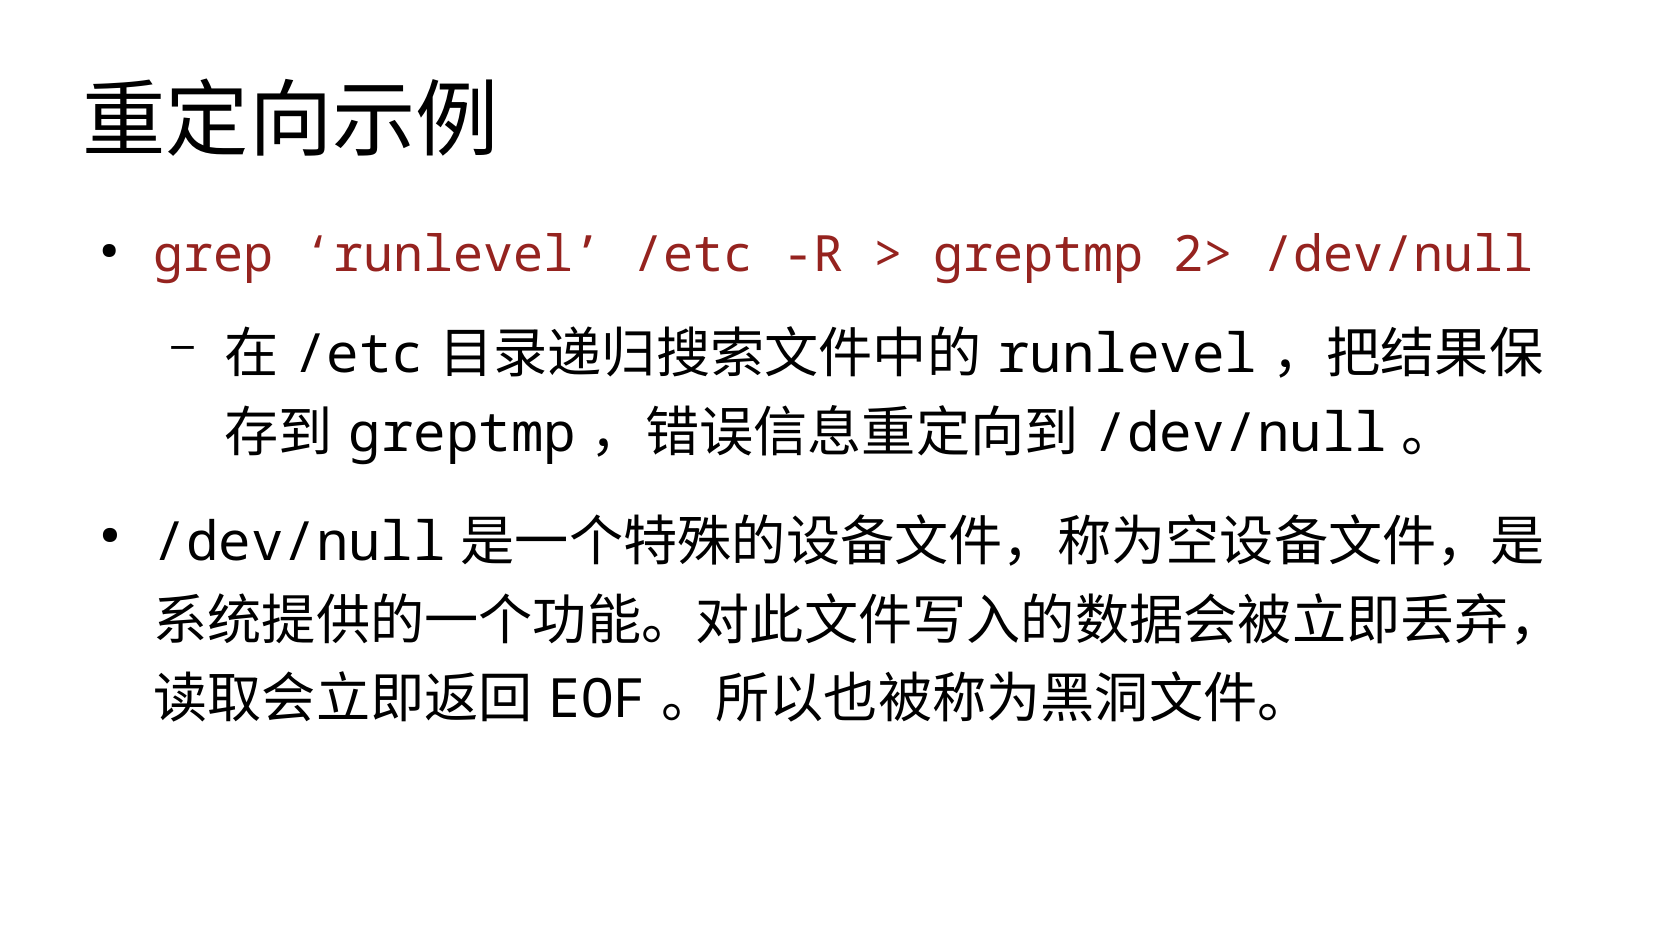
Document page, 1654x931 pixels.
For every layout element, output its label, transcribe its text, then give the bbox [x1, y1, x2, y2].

title 重定向示例 [82, 37, 1571, 189]
list grep ‘runlevel’ /etc -R > greptmp 2> /dev/null 在/etc目录递归搜索文件中的runlevel，把结果保存到greptmp，错误信息重定向到/dev/null。 /dev/null是一个特殊的设备文件，称为空设备文件，是系统提供的一个功能。对此文件写入的数据会被立即丢弃，读取会立即返回EOF。所以也被称为黑洞文件。 [82, 217, 1571, 804]
